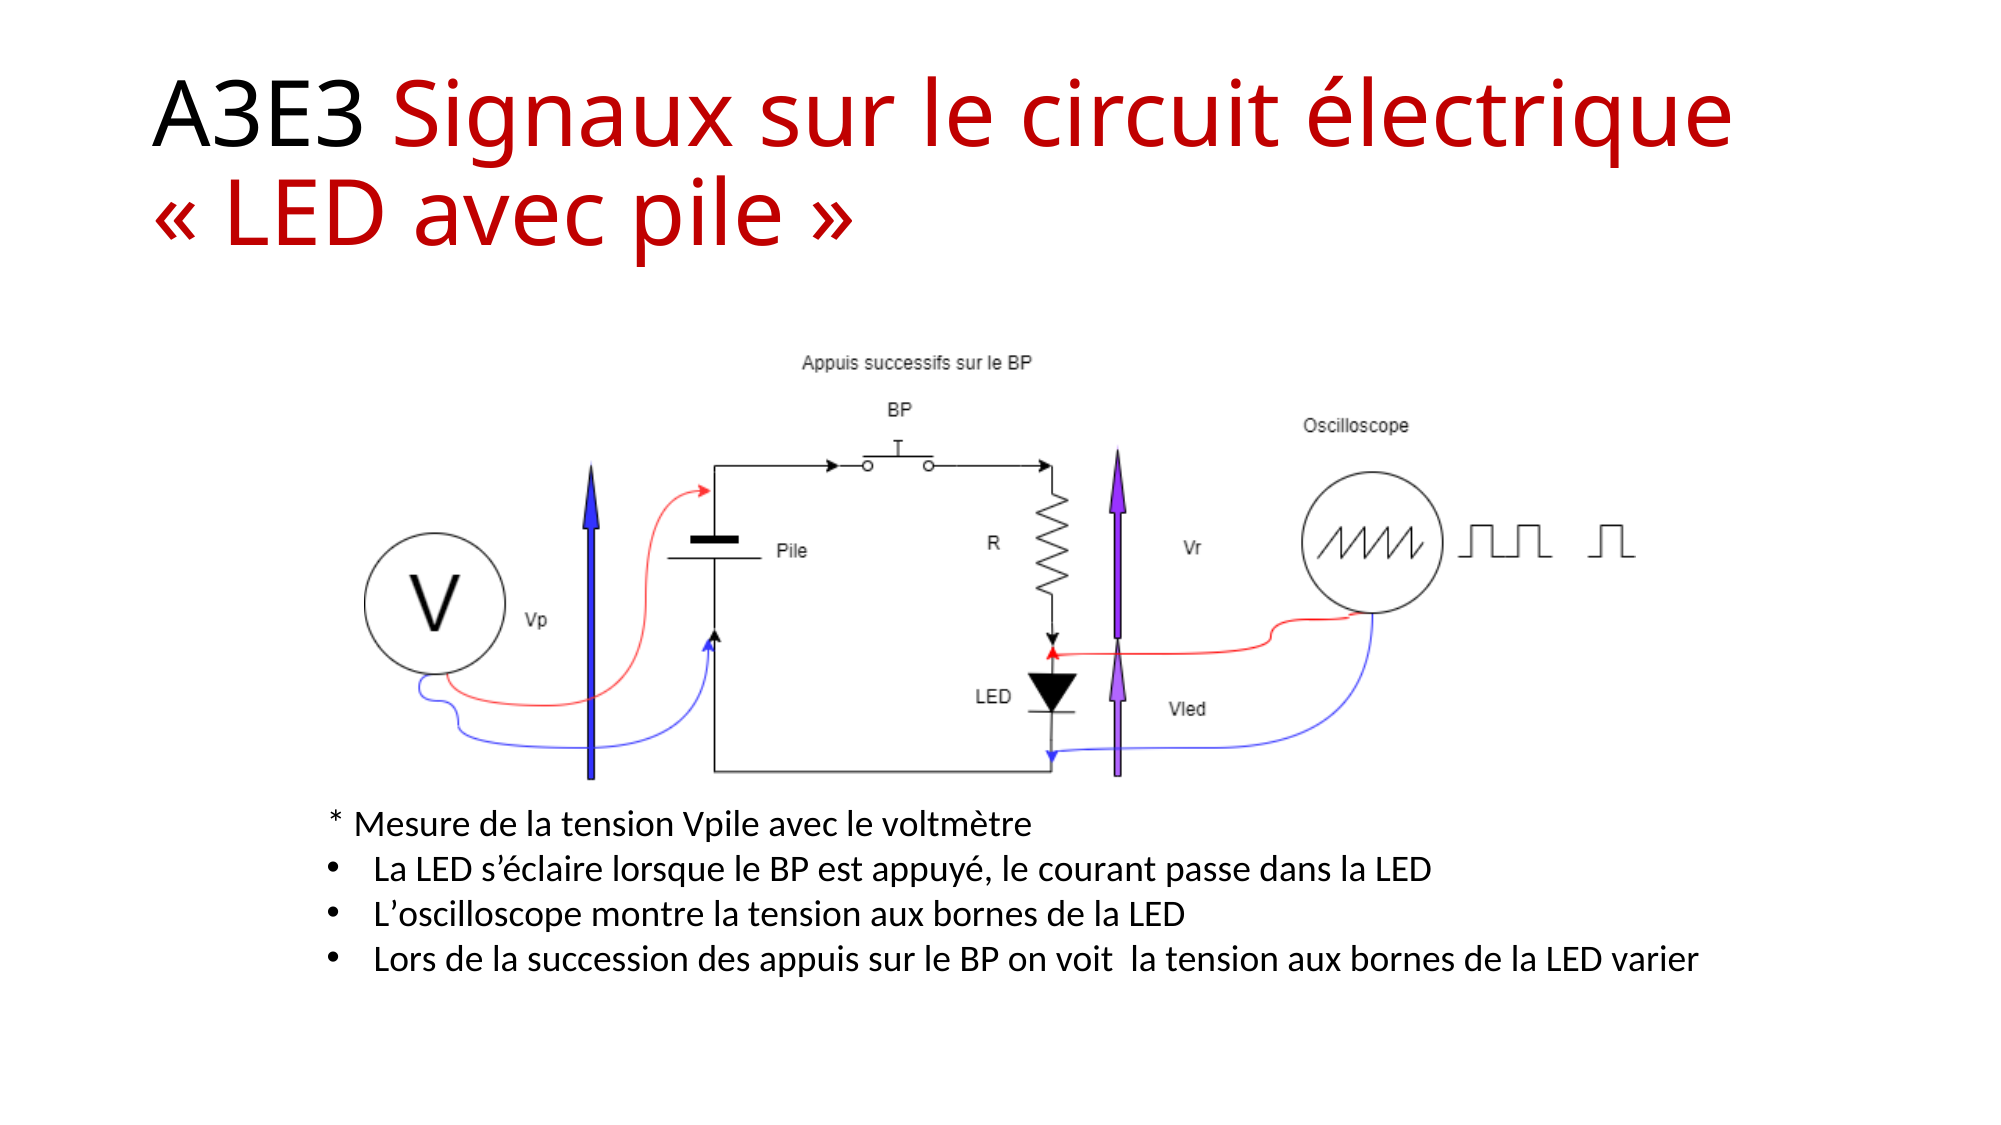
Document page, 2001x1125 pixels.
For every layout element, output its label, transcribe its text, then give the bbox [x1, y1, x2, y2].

text_box A3E3 Signaux sur le circuit électrique « LED avec pile » [137, 59, 1863, 164]
picture [364, 340, 1636, 785]
text_box * Mesure de la tension Vpile avec le voltmètre La LED s’éclaire lorsque le BP est appuyé, le courant passe dans la LED L’oscilloscope montre la tension aux bornes de la LED Lors de la succession des appuis sur le BP on voit la tension aux bornes de la LED varier [311, 791, 1729, 1080]
